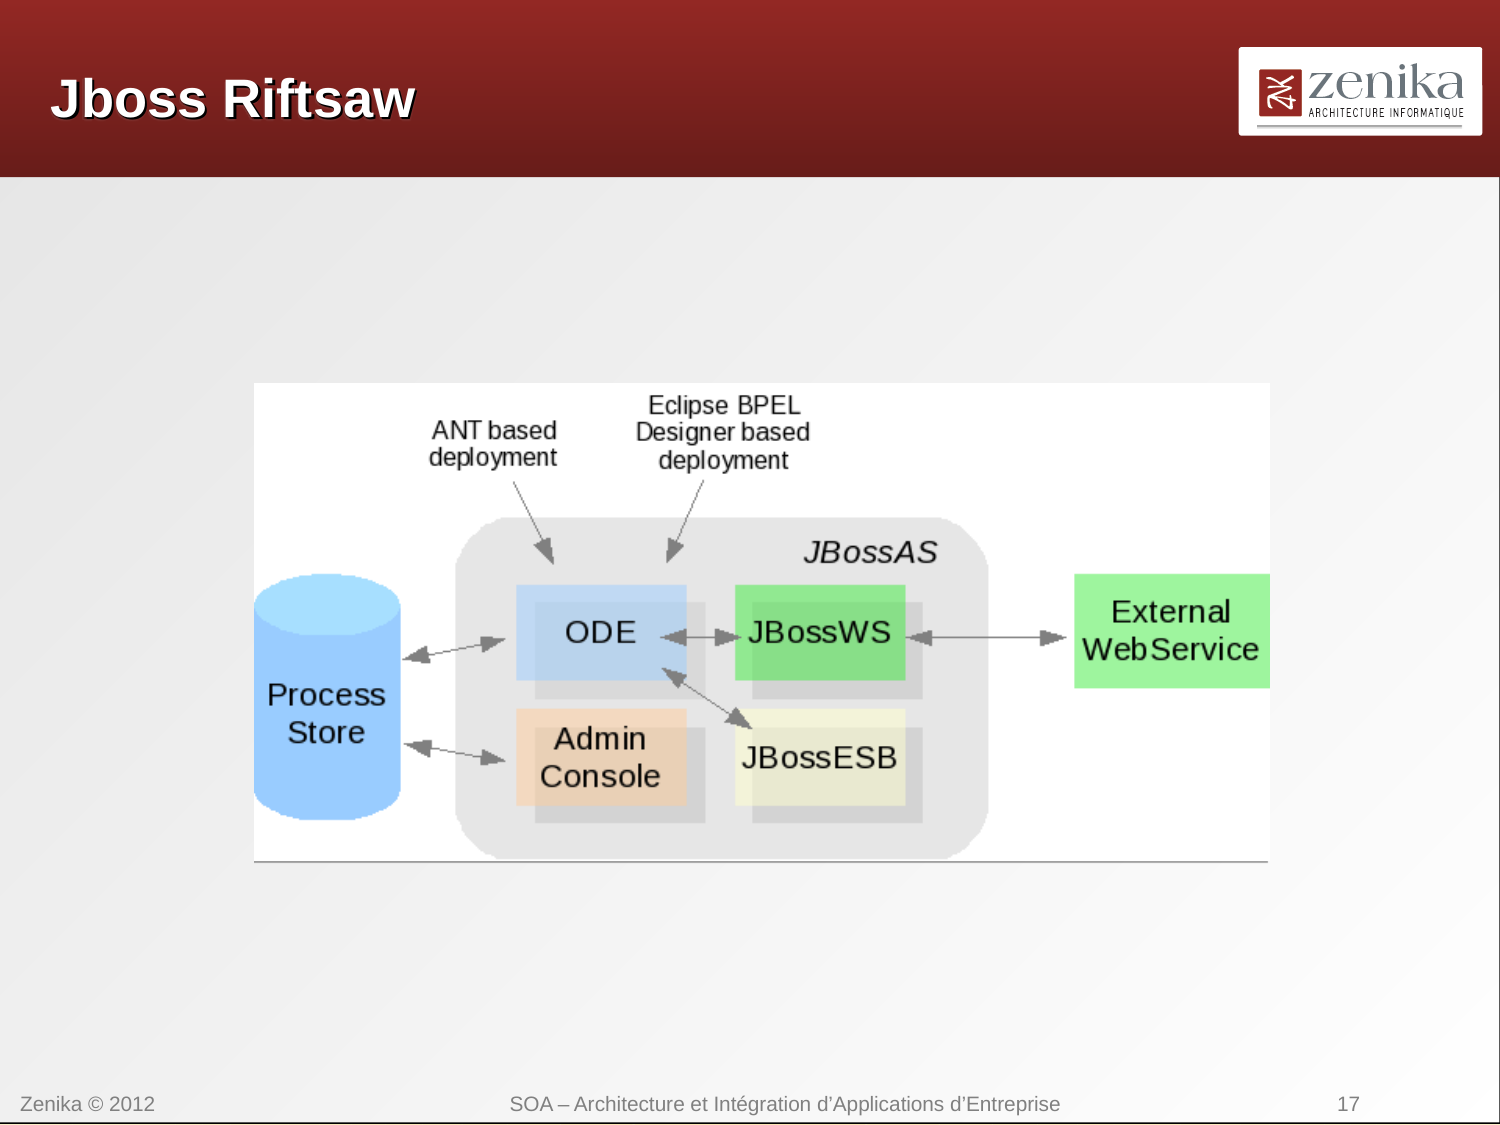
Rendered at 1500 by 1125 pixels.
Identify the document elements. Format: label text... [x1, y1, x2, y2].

picture [254, 383, 1270, 861]
title Jboss Riftsaw [50, 22, 1206, 172]
